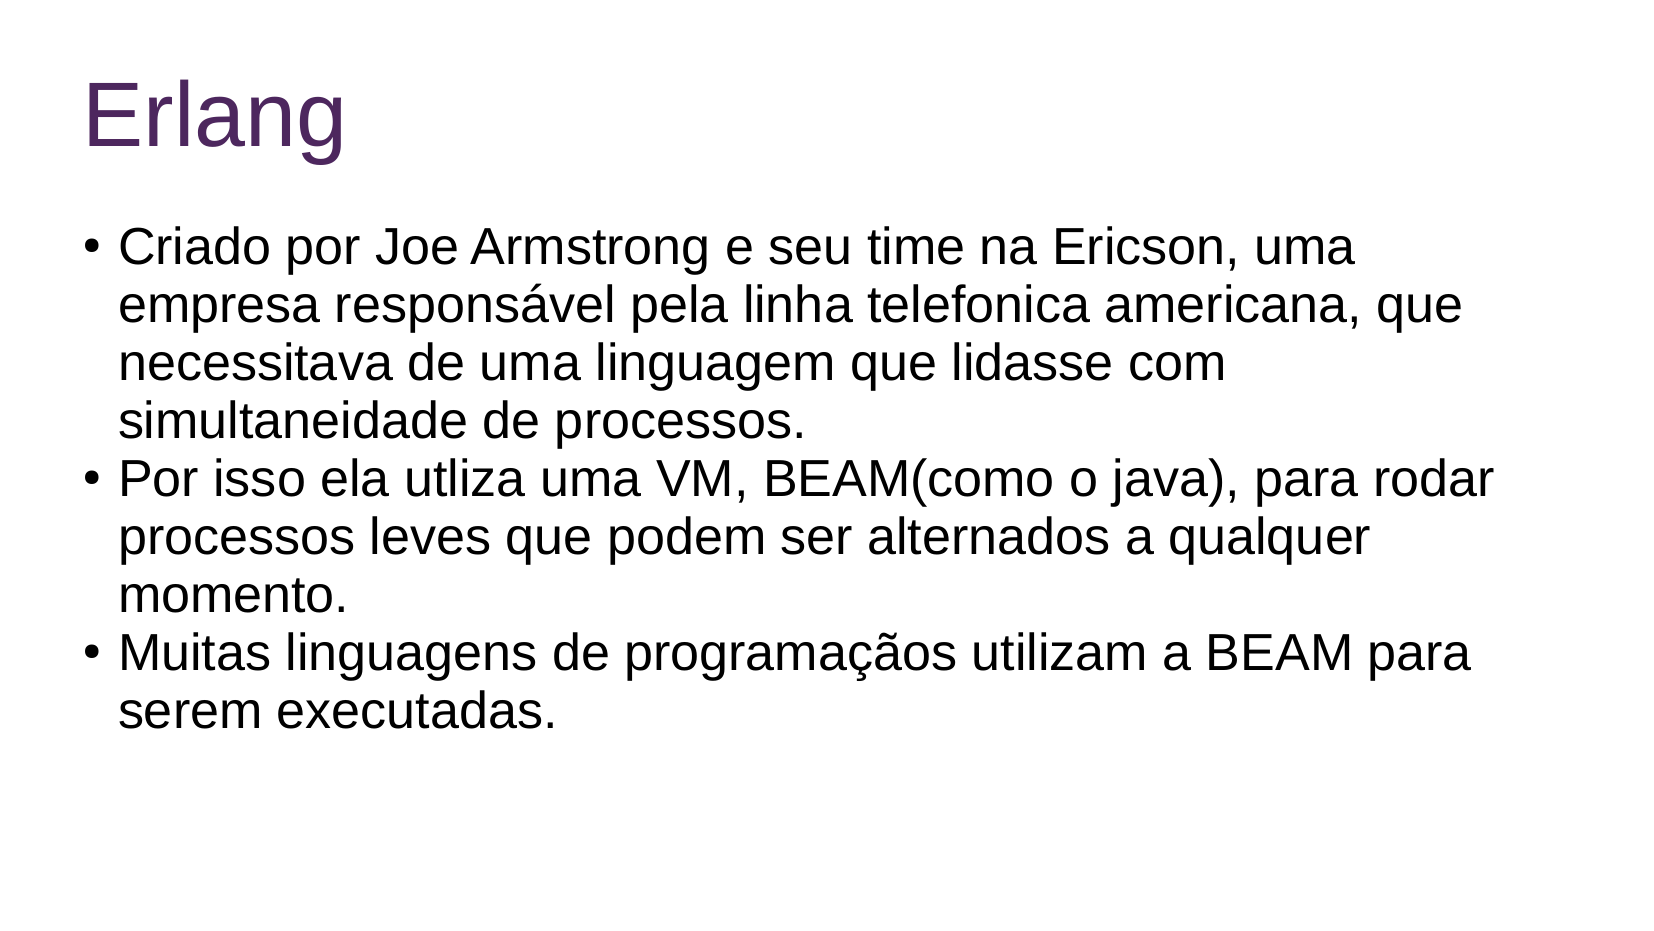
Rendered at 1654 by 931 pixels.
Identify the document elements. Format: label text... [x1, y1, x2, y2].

title Erlang [82, 37, 1571, 193]
text_box Criado por Joe Armstrong e seu time na Ericson, uma empresa responsável pela linha telefonica americana, que necessitava de uma linguagem que lidasse com simultaneidade de processos. Por isso ela utliza uma VM, BEAM(como o java), para rodar processos leves que podem ser alternados a qualquer momento. Muitas linguagens de programaçãos utilizam a BEAM para serem executadas. [82, 217, 1571, 758]
